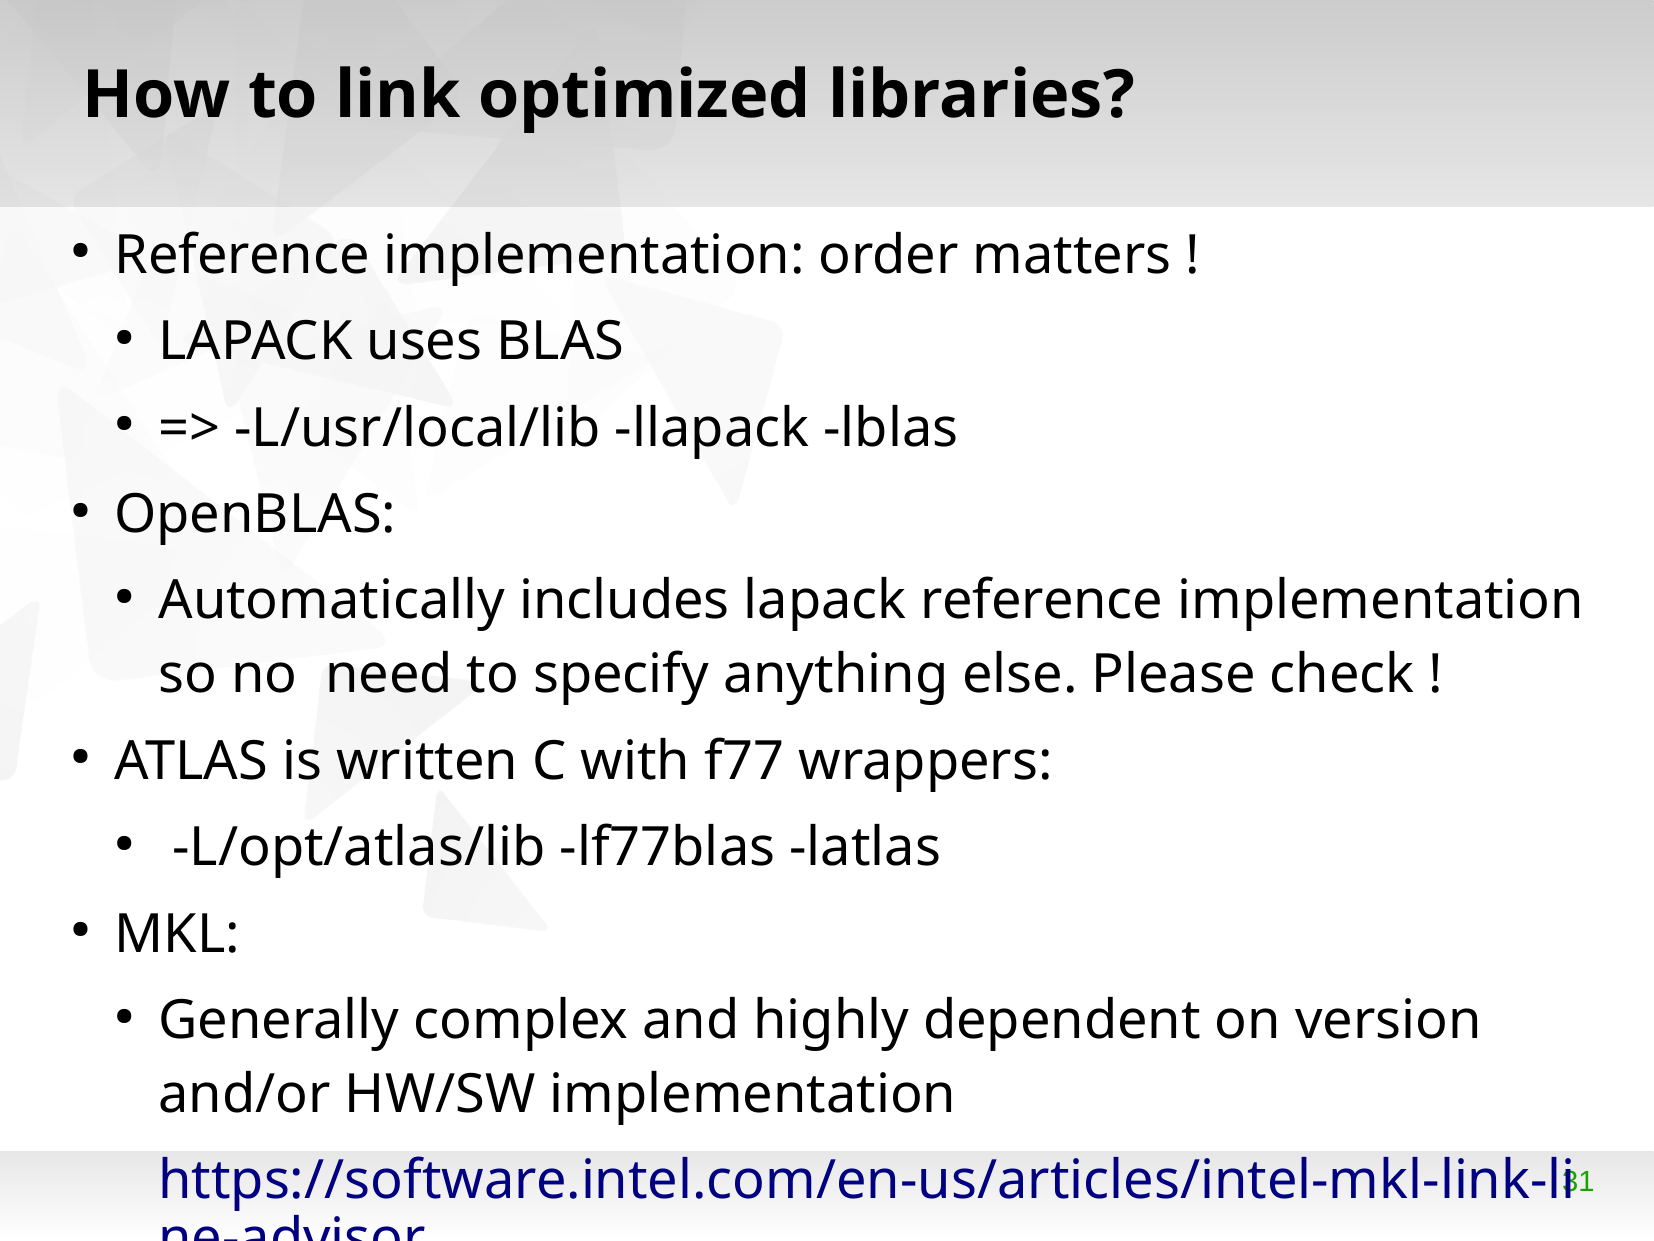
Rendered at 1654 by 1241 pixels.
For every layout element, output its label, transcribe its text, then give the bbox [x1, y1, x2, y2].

title How to link optimized libraries? [82, 0, 1189, 201]
picture [0, 0, 783, 931]
list Reference implementation: order matters ! LAPACK uses BLAS => -L/usr/local/lib -llapack -lblas OpenBLAS: Automatically includes lapack reference implementation so no need to specify anything else. Please check ! ATLAS is written C with f77 wrappers: -L/opt/atlas/lib -lf77blas -latlas MKL: Generally complex and highly dependent on version and/or HW/SW implementation https://software.intel.com/en-us/articles/intel-mkl-link-line-advisor [70, 215, 1601, 1123]
